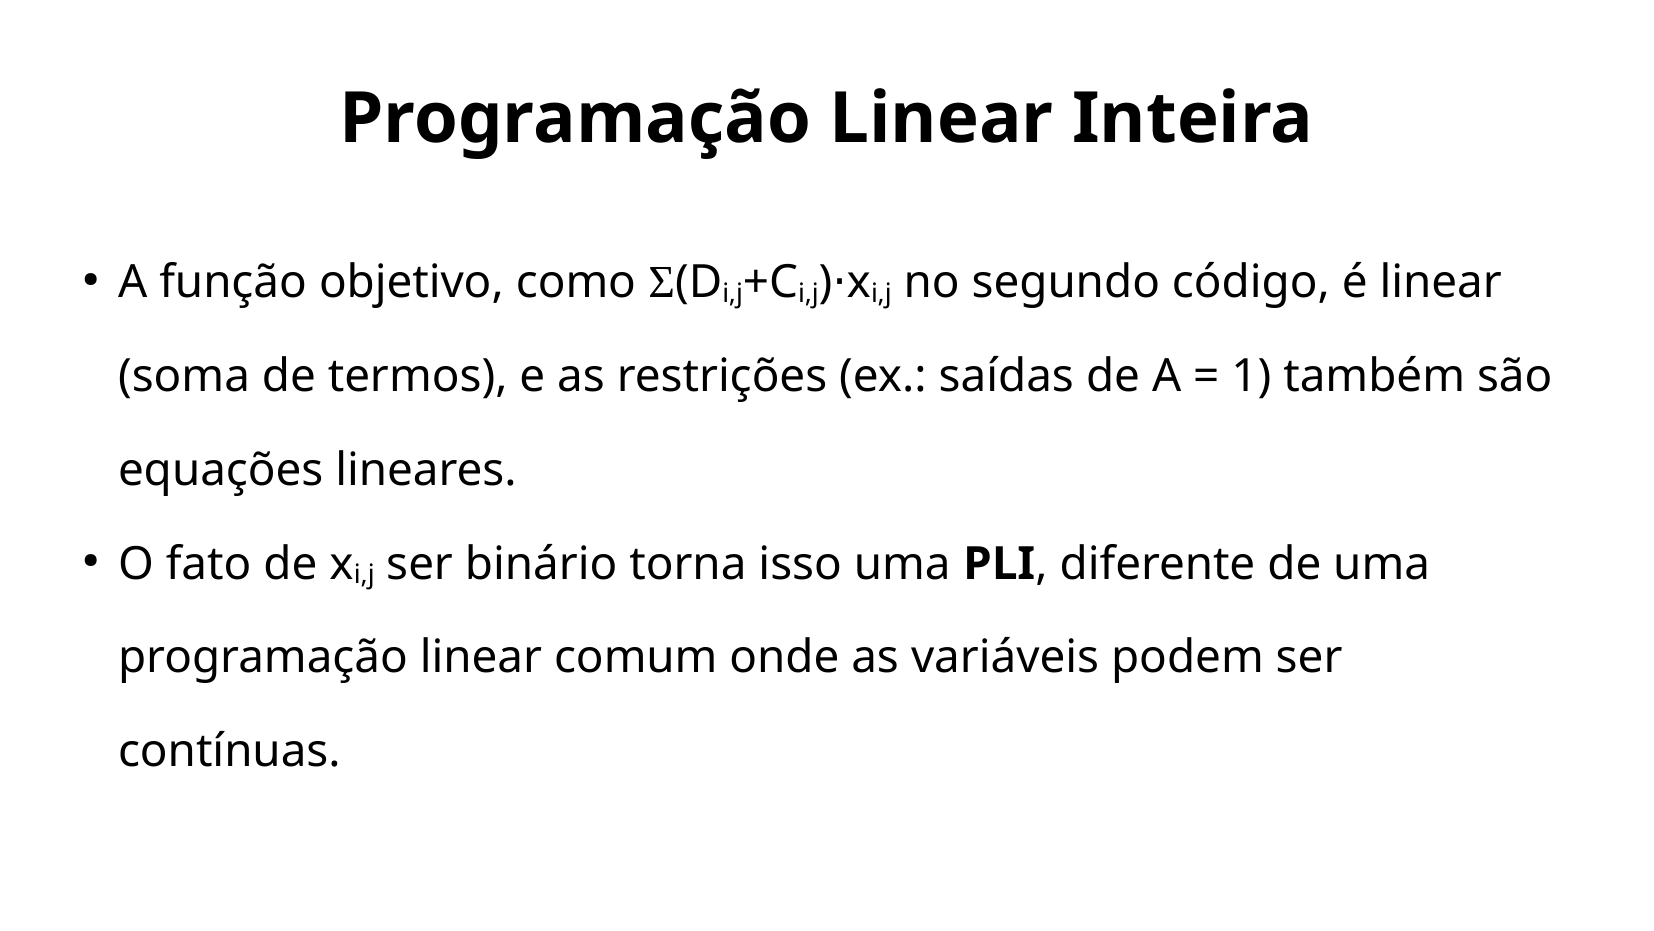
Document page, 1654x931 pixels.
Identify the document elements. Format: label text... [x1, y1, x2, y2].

title Programação Linear Inteira [82, 37, 1571, 193]
subtitle A função objetivo, como ​Σ(Di,j+Ci,j)⋅xi,j no segundo código, é linear (soma de termos), e as restrições (ex.: saídas de A = 1) também são equações lineares. O fato de xi,j ser binário torna isso uma PLI, diferente de uma programação linear comum onde as variáveis podem ser contínuas. [82, 217, 1571, 758]
